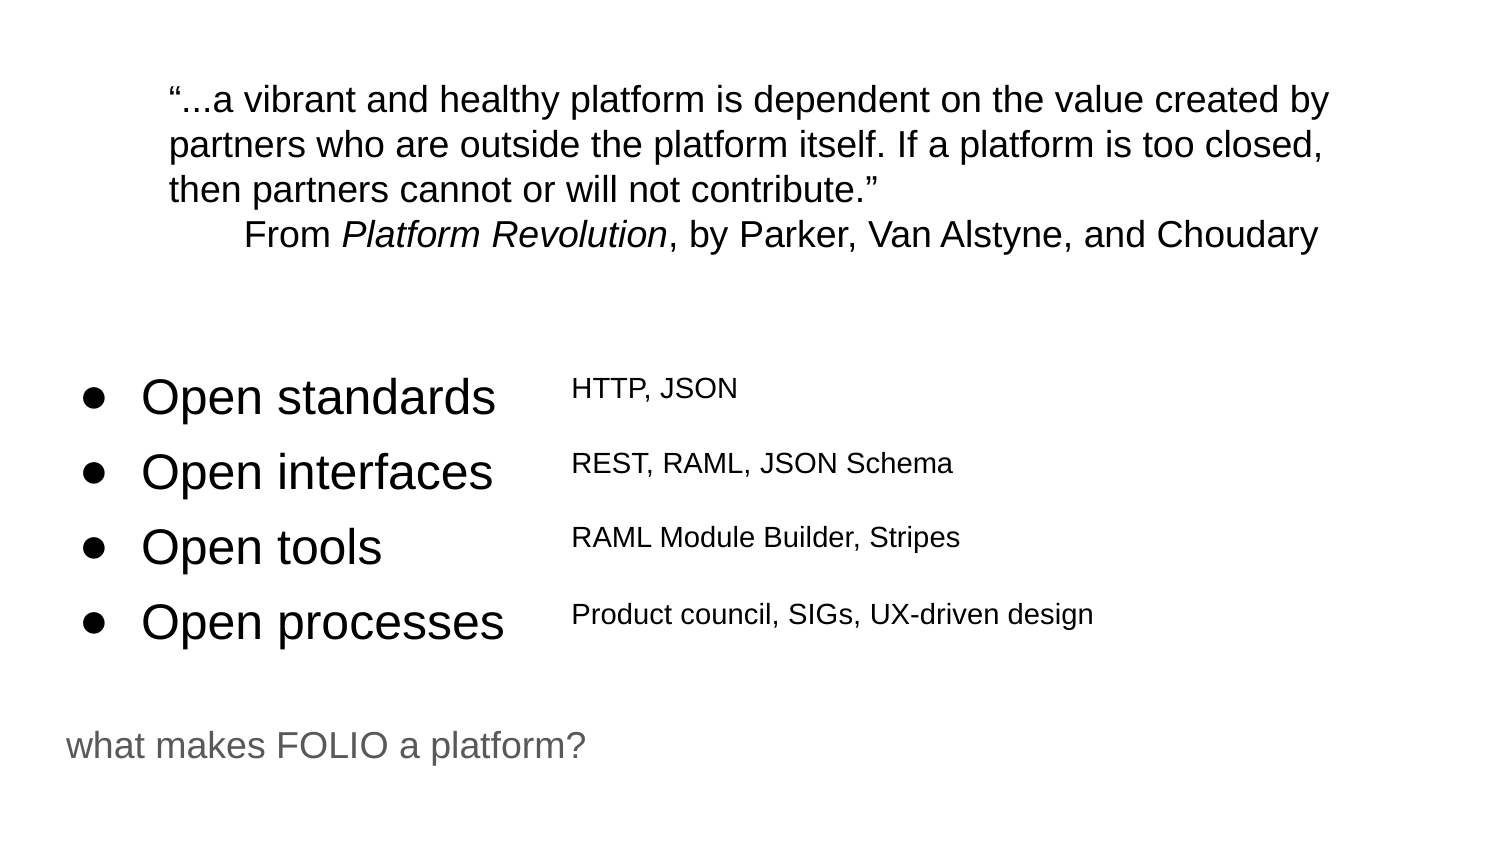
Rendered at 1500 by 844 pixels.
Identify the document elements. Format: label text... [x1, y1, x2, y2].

text_box RAML Module Builder, Stripes [556, 503, 1177, 557]
text_box “...a vibrant and healthy platform is dependent on the value created by partners who are outside the platform itself. If a platform is too closed, then partners cannot or will not contribute.” From Platform Revolution, by Parker, Van Alstyne, and Choudary [153, 59, 1347, 317]
text_box HTTP, JSON [556, 353, 944, 408]
text_box REST, RAML, JSON Schema [556, 429, 1036, 483]
text_box Product council, SIGs, UX-driven design [556, 580, 1177, 634]
text_box Open standards Open interfaces Open tools Open processes [51, 334, 543, 694]
list what makes FOLIO a platform? [51, 694, 1036, 794]
